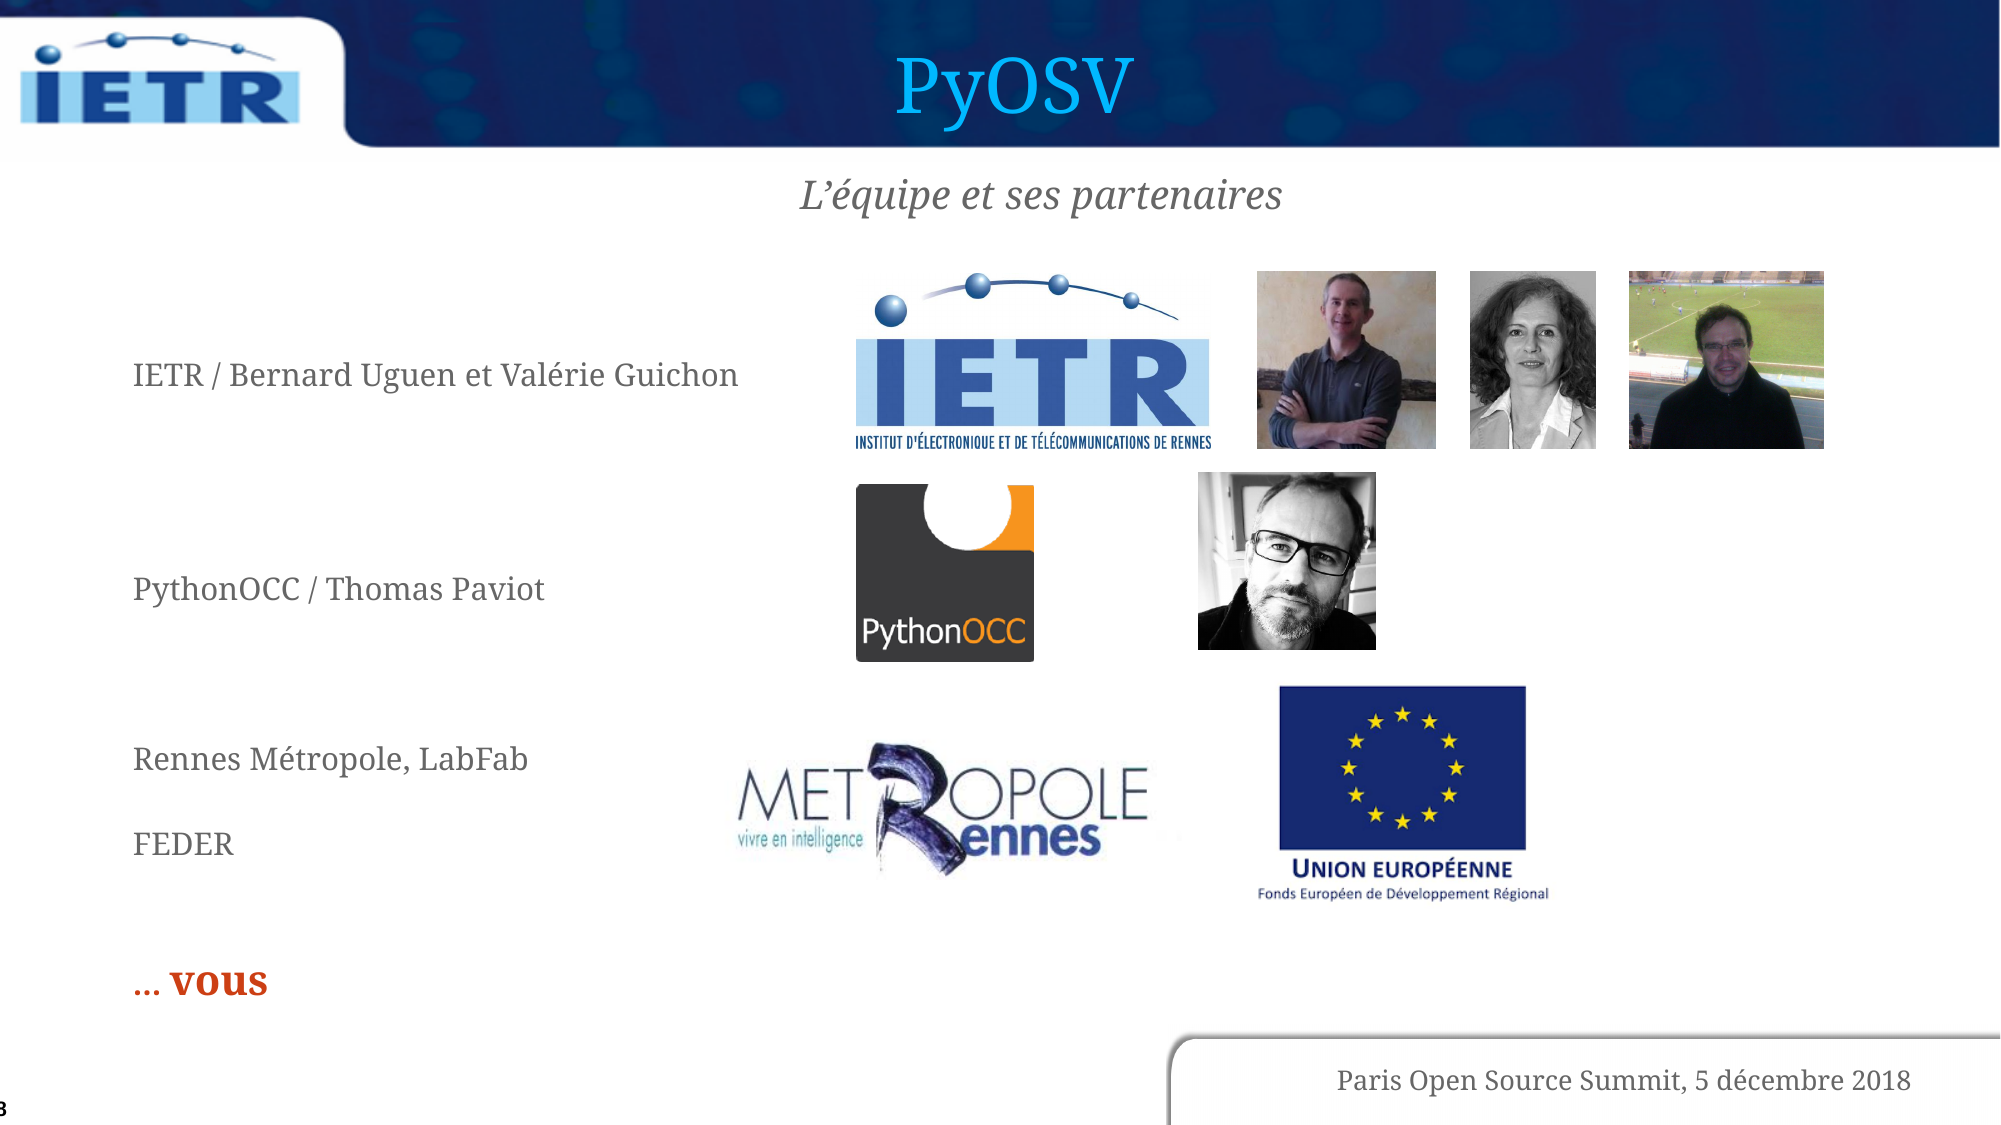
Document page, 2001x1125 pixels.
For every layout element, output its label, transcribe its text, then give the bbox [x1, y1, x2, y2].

text_box PyOSV [879, 23, 1156, 143]
picture [1867, 1024, 2001, 1125]
picture [856, 273, 1211, 449]
picture [0, 0, 2000, 165]
text_box IETR / Bernard Uguen et Valérie Guichon PythonOCC / Thomas Paviot Rennes Métropole, LabFab FEDER … vous [118, 259, 1867, 1125]
picture [1198, 472, 1376, 650]
picture [856, 484, 1034, 662]
picture [1241, 673, 1560, 922]
text_box L’équipe et ses partenaires [785, 159, 1231, 253]
picture [686, 720, 1182, 880]
picture [1629, 271, 1824, 449]
picture [1257, 271, 1436, 449]
text_box Paris Open Source Summit, 5 décembre 2018 [1867, 1054, 1982, 1106]
picture [1470, 271, 1596, 449]
